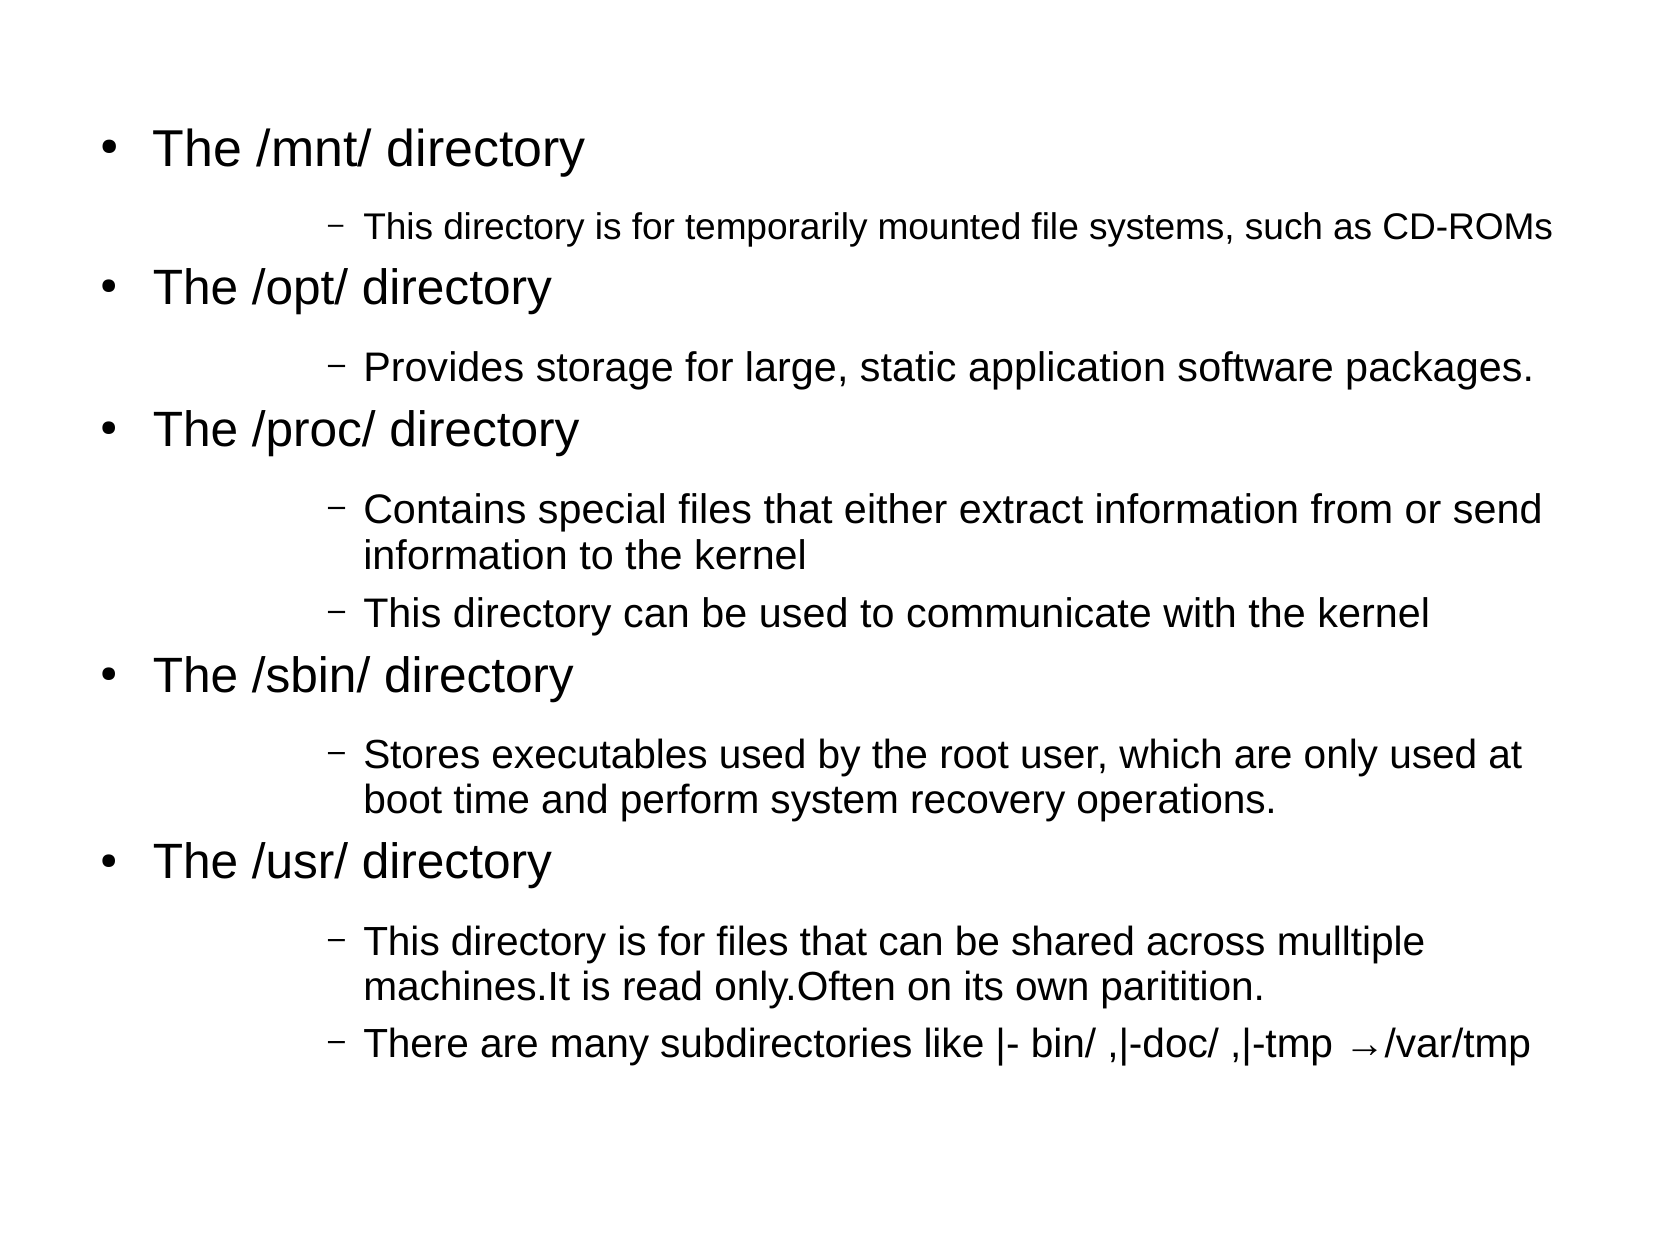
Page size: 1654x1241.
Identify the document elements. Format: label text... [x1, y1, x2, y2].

list The /mnt/ directory This directory is for temporarily mounted file systems, such as CD-ROMs The /opt/ directory Provides storage for large, static application software packages. The /proc/ directory Contains special files that either extract information from or send information to the kernel This directory can be used to communicate with the kernel The /sbin/ directory Stores executables used by the root user, which are only used at boot time and perform system recovery operations. The /usr/ directory This directory is for files that can be shared across mulltiple machines.It is read only.Often on its own paritition. There are many subdirectories like |- bin/ ,|-doc/ ,|-tmp →/var/tmp [82, 119, 1571, 1155]
